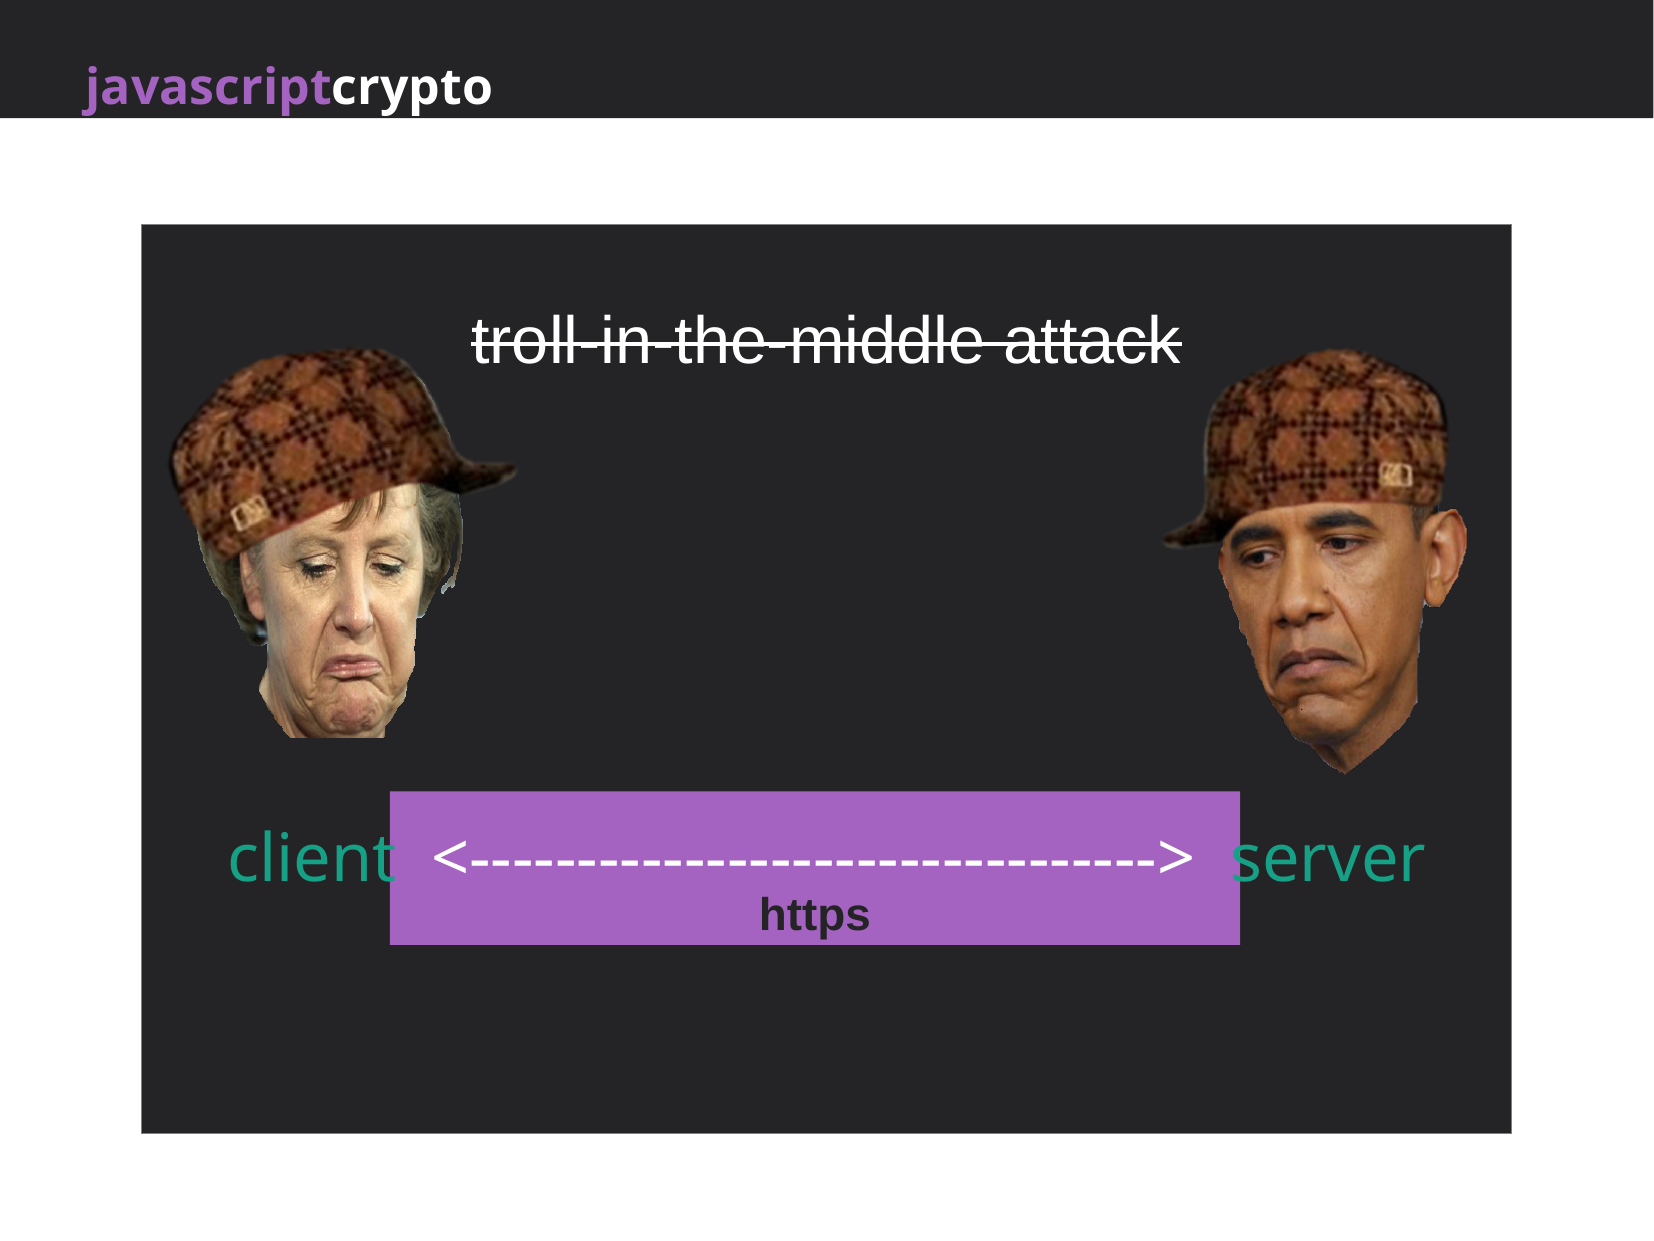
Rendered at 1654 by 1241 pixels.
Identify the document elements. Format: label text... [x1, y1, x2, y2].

picture [165, 385, 522, 745]
text_box troll-in-the-middle attack [141, 295, 1512, 385]
text_box client <--------------------------------> server [200, 802, 1453, 898]
text_box [141, 224, 1512, 295]
picture [1157, 342, 1475, 780]
text_box [141, 385, 1512, 1134]
text_box [0, 0, 1654, 119]
text_box javascriptcrypto [70, 43, 544, 119]
